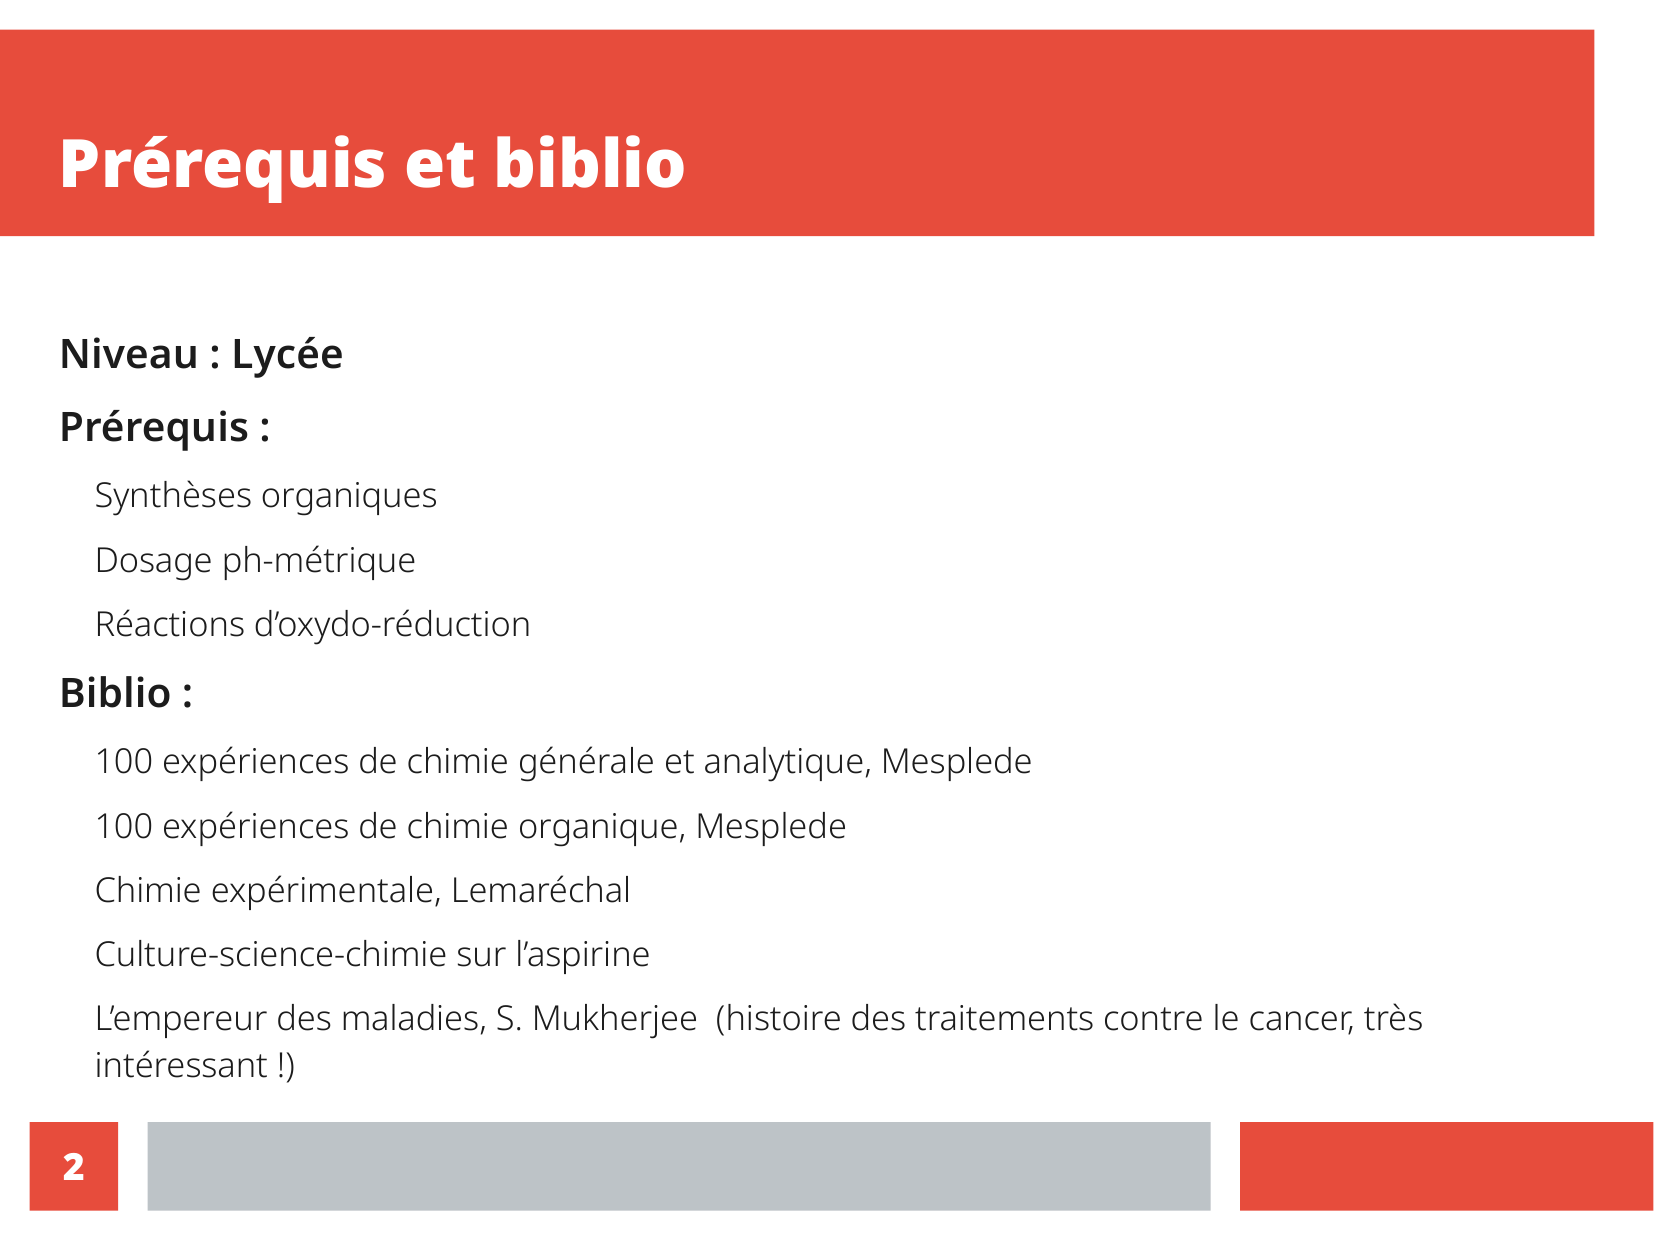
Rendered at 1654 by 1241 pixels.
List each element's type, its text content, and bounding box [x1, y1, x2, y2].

list Niveau : Lycée Prérequis : Synthèses organiques Dosage ph-métrique Réactions d’oxydo-réduction Biblio : 100 expériences de chimie générale et analytique, Mesplede 100 expériences de chimie organique, Mesplede Chimie expérimentale, Lemaréchal Culture-science-chimie sur l’aspirine L’empereur des maladies, S. Mukherjee (histoire des traitements contre le cancer, très intéressant !) [59, 324, 1565, 1093]
title Prérequis et biblio [59, 59, 1595, 207]
